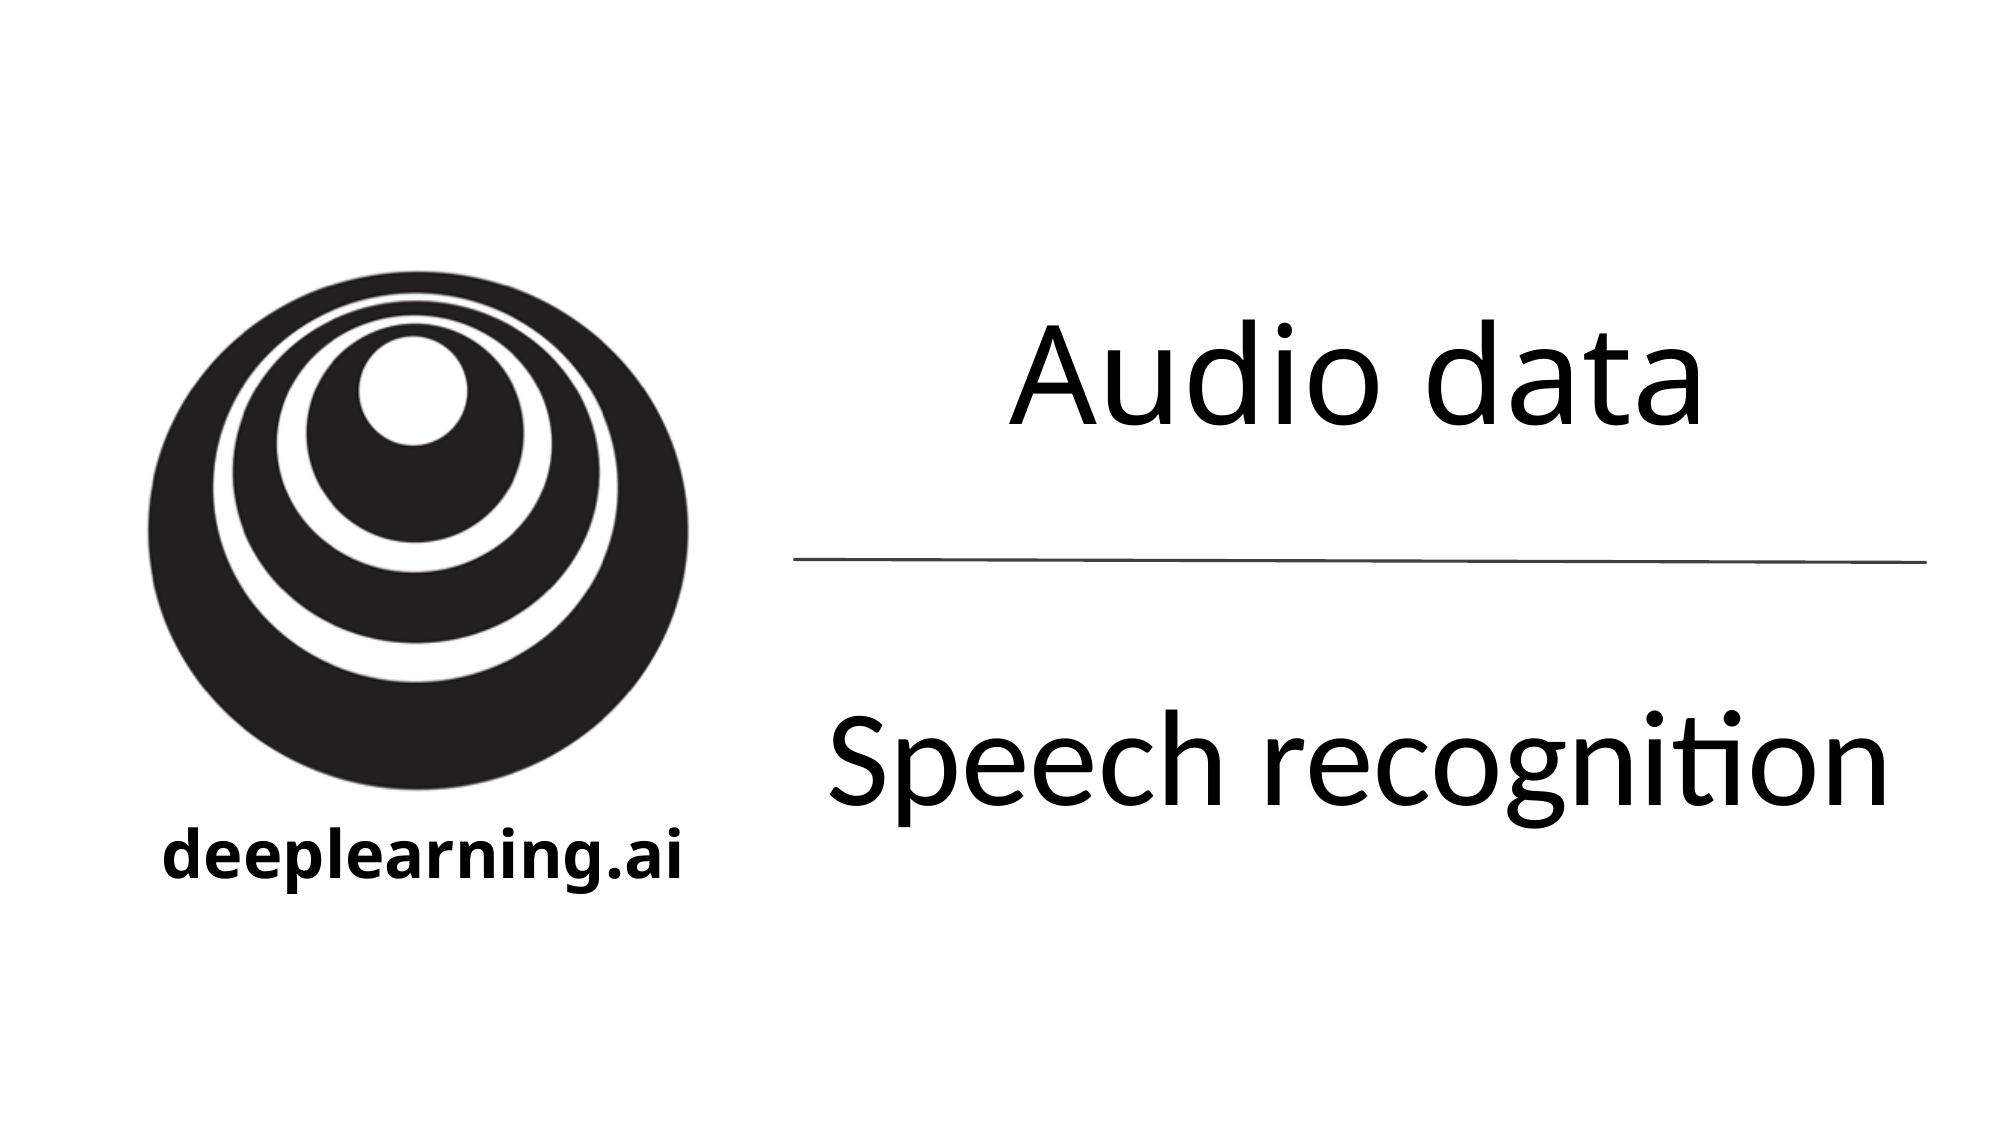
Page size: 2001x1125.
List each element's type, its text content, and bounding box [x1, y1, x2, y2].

text_box [179, 194, 669, 702]
title Audio data [848, 161, 1872, 462]
picture [108, 234, 739, 768]
text_box deeplearning.ai [56, 768, 790, 901]
text_box Speech recognition [799, 660, 1921, 843]
